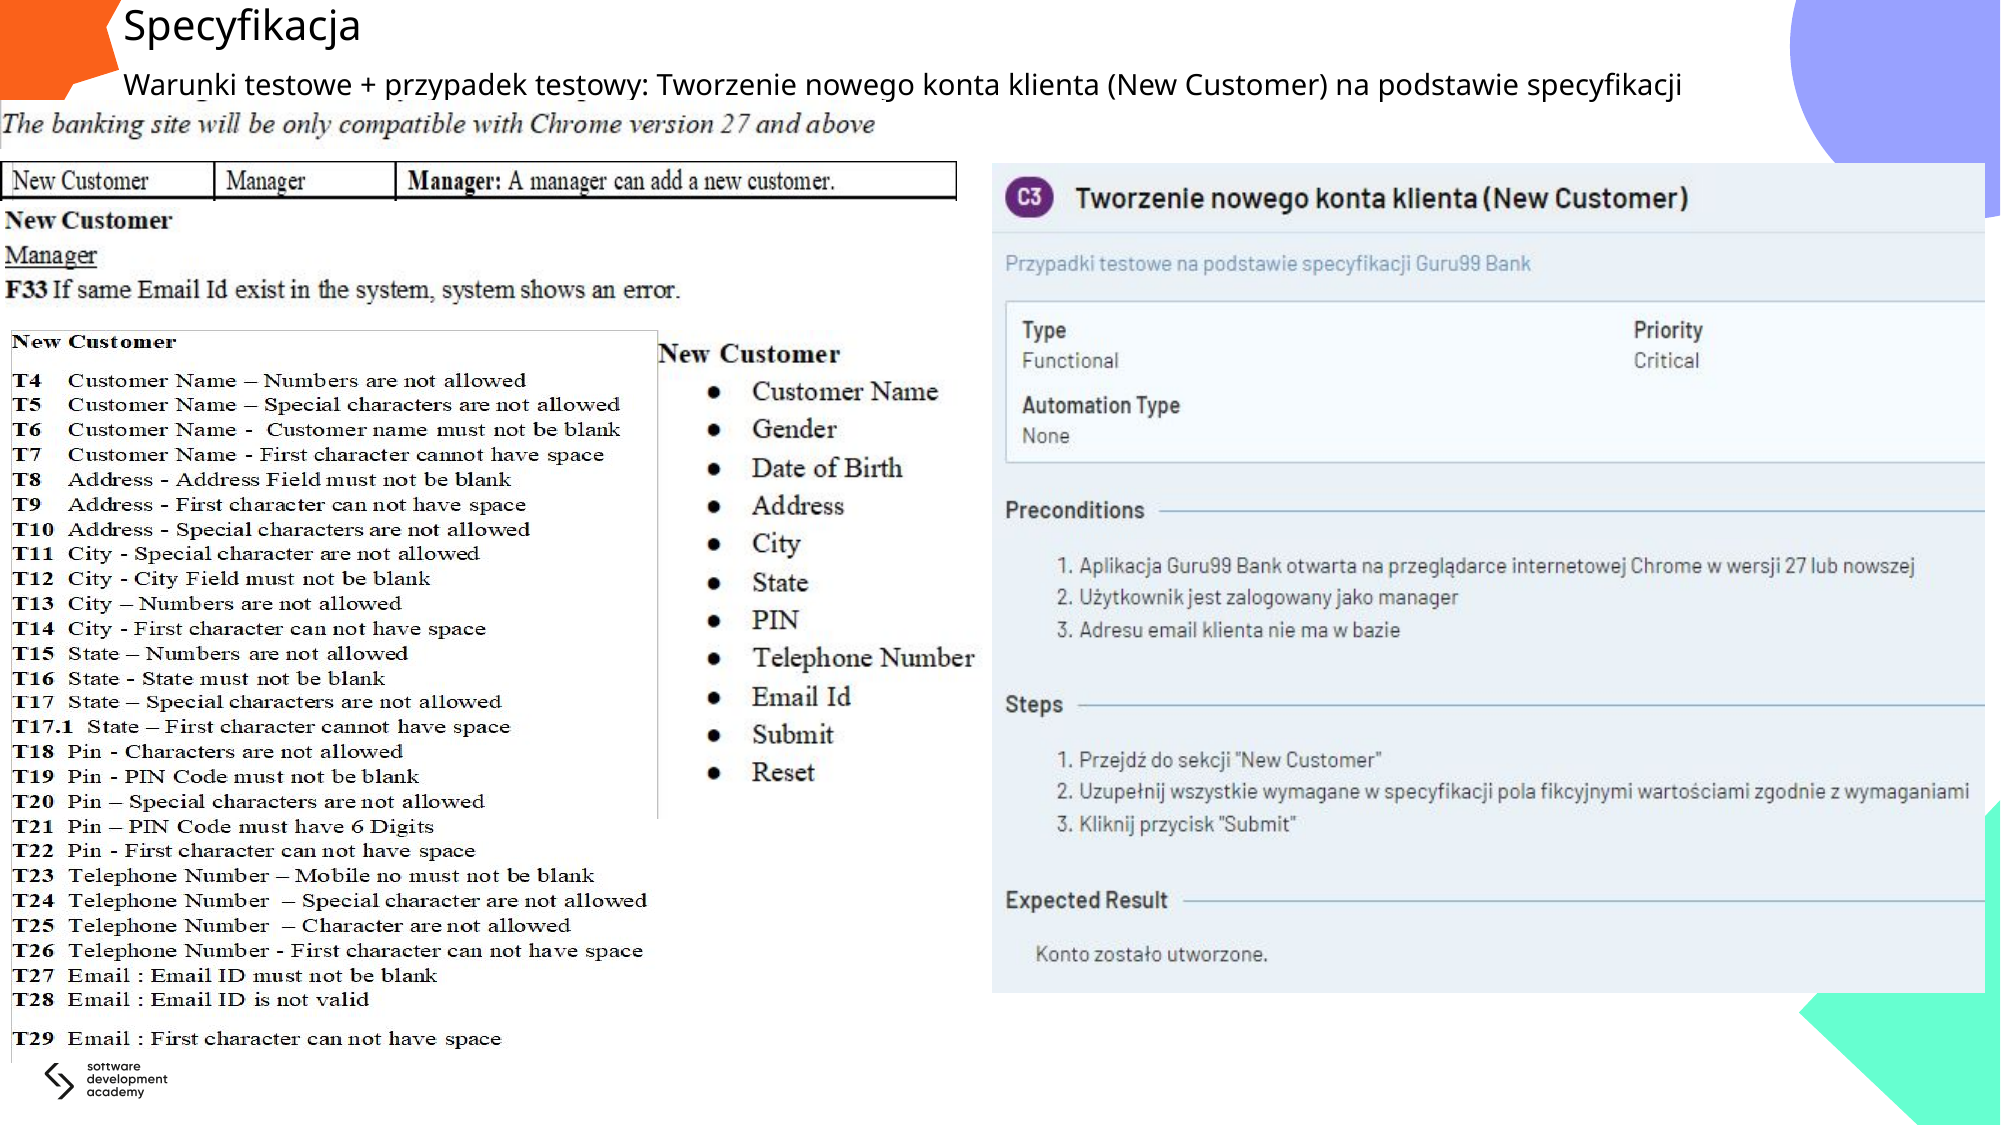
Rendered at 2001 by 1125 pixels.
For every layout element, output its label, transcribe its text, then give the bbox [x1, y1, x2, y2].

picture [0, 100, 886, 149]
list Specyfikacja Warunki testowe + przypadek testowy: Tworzenie nowego konta klienta (New Customer) na podstawie specyfikacji [70, 0, 1961, 107]
picture [5, 207, 686, 325]
picture [11, 163, 1985, 1125]
picture [0, 161, 957, 201]
